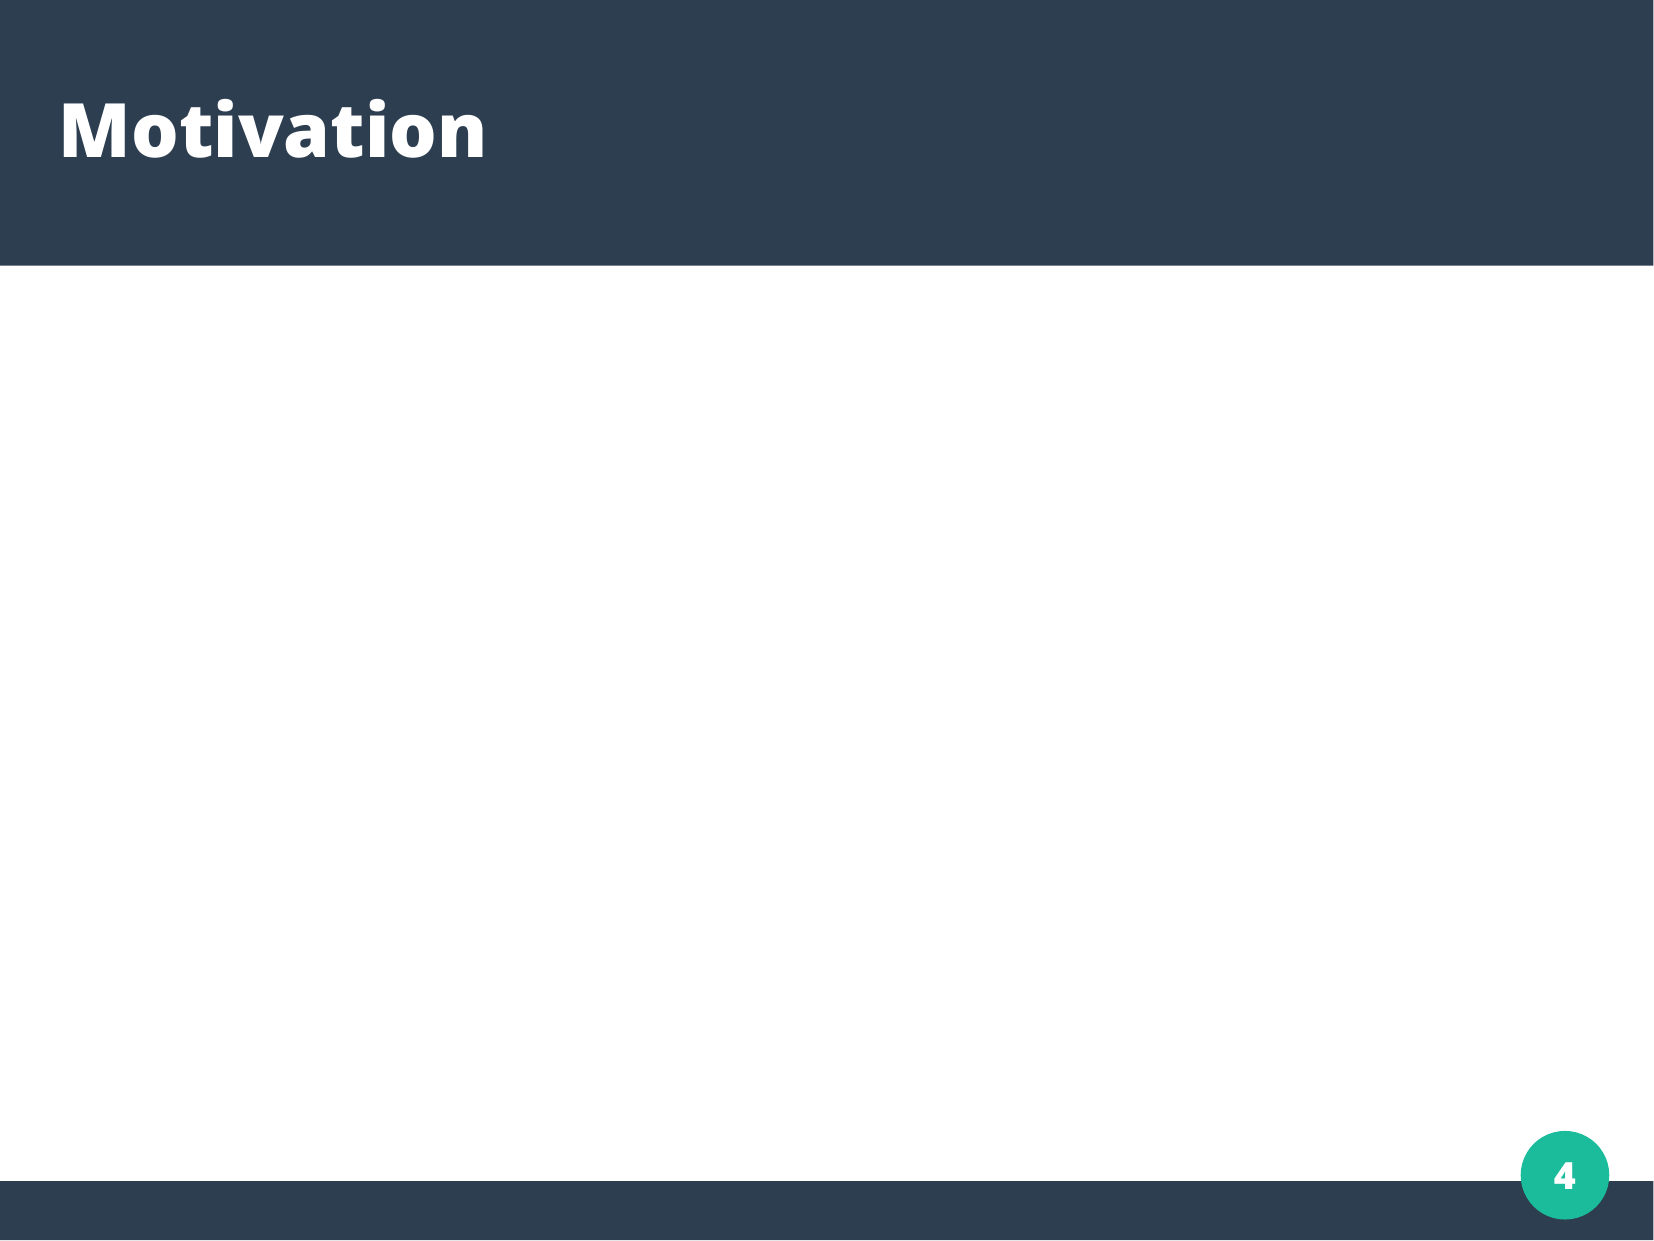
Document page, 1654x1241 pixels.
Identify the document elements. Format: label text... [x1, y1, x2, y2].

title Motivation [59, 49, 1595, 207]
